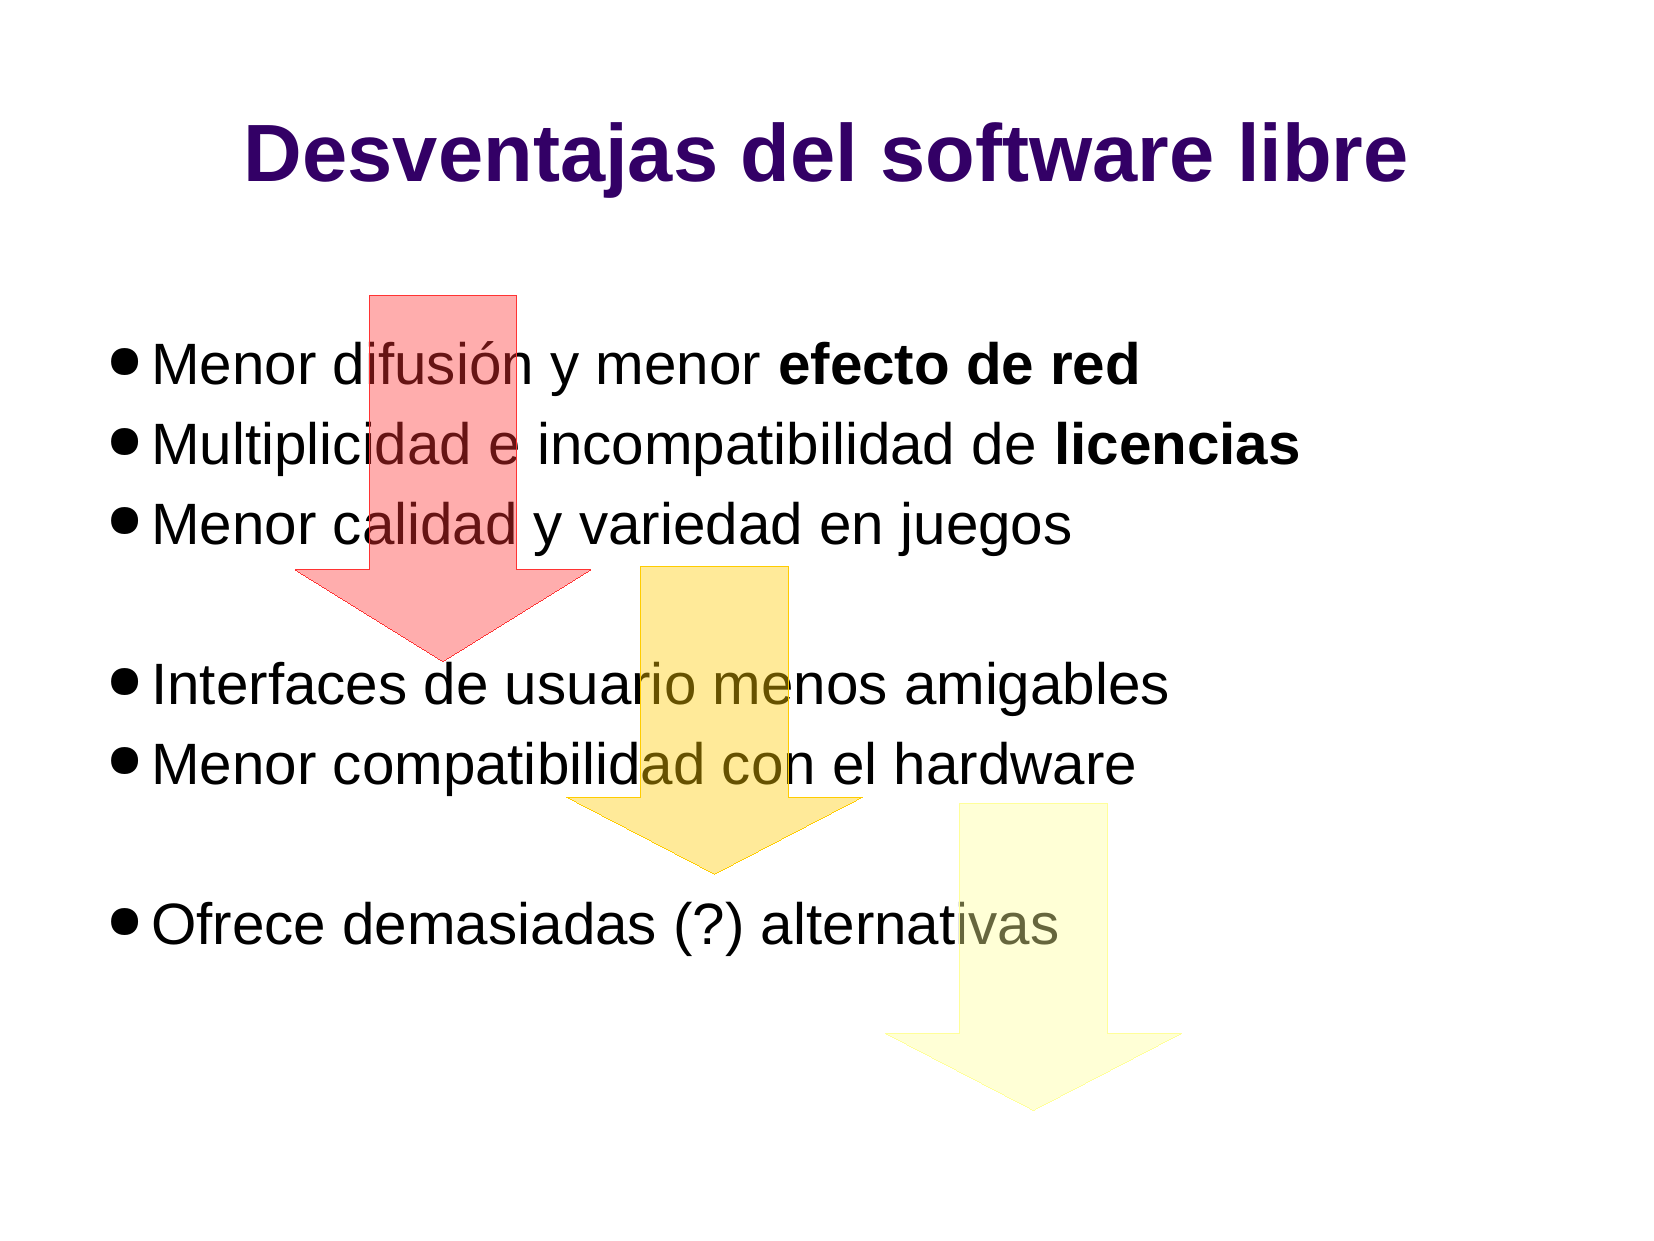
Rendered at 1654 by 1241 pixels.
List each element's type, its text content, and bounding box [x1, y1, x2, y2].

subtitle Menor difusión y menor efecto de red Multiplicidad e incompatibilidad de licencias Menor calidad y variedad en juegos Interfaces de usuario menos amigables Menor compatibilidad con el hardware Ofrece demasiadas (?) alternativas [106, 234, 1630, 1054]
title Desventajas del software libre [82, 49, 1571, 257]
text_box [885, 803, 1182, 1111]
text_box [566, 566, 863, 875]
text_box [295, 295, 591, 662]
